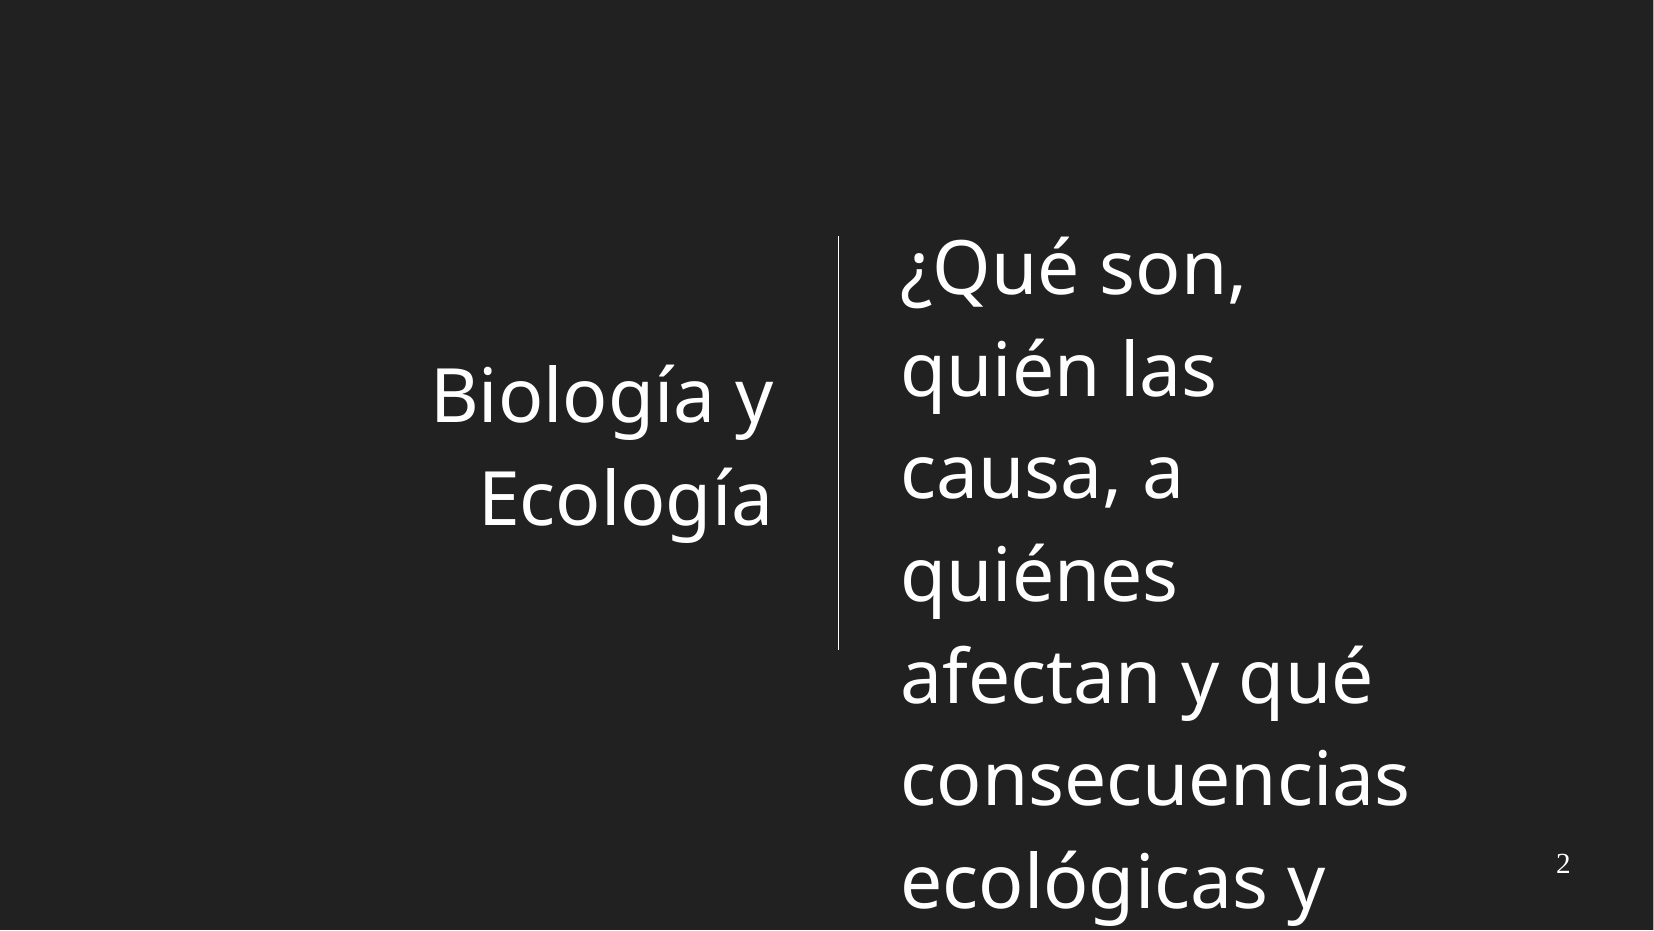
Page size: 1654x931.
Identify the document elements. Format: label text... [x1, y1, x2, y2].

text_box ¿Qué son, quién las causa, a quiénes afectan y qué consecuencias ecológicas y evolutivas tienen? [885, 206, 1447, 672]
subtitle Biología y Ecología [59, 175, 774, 715]
